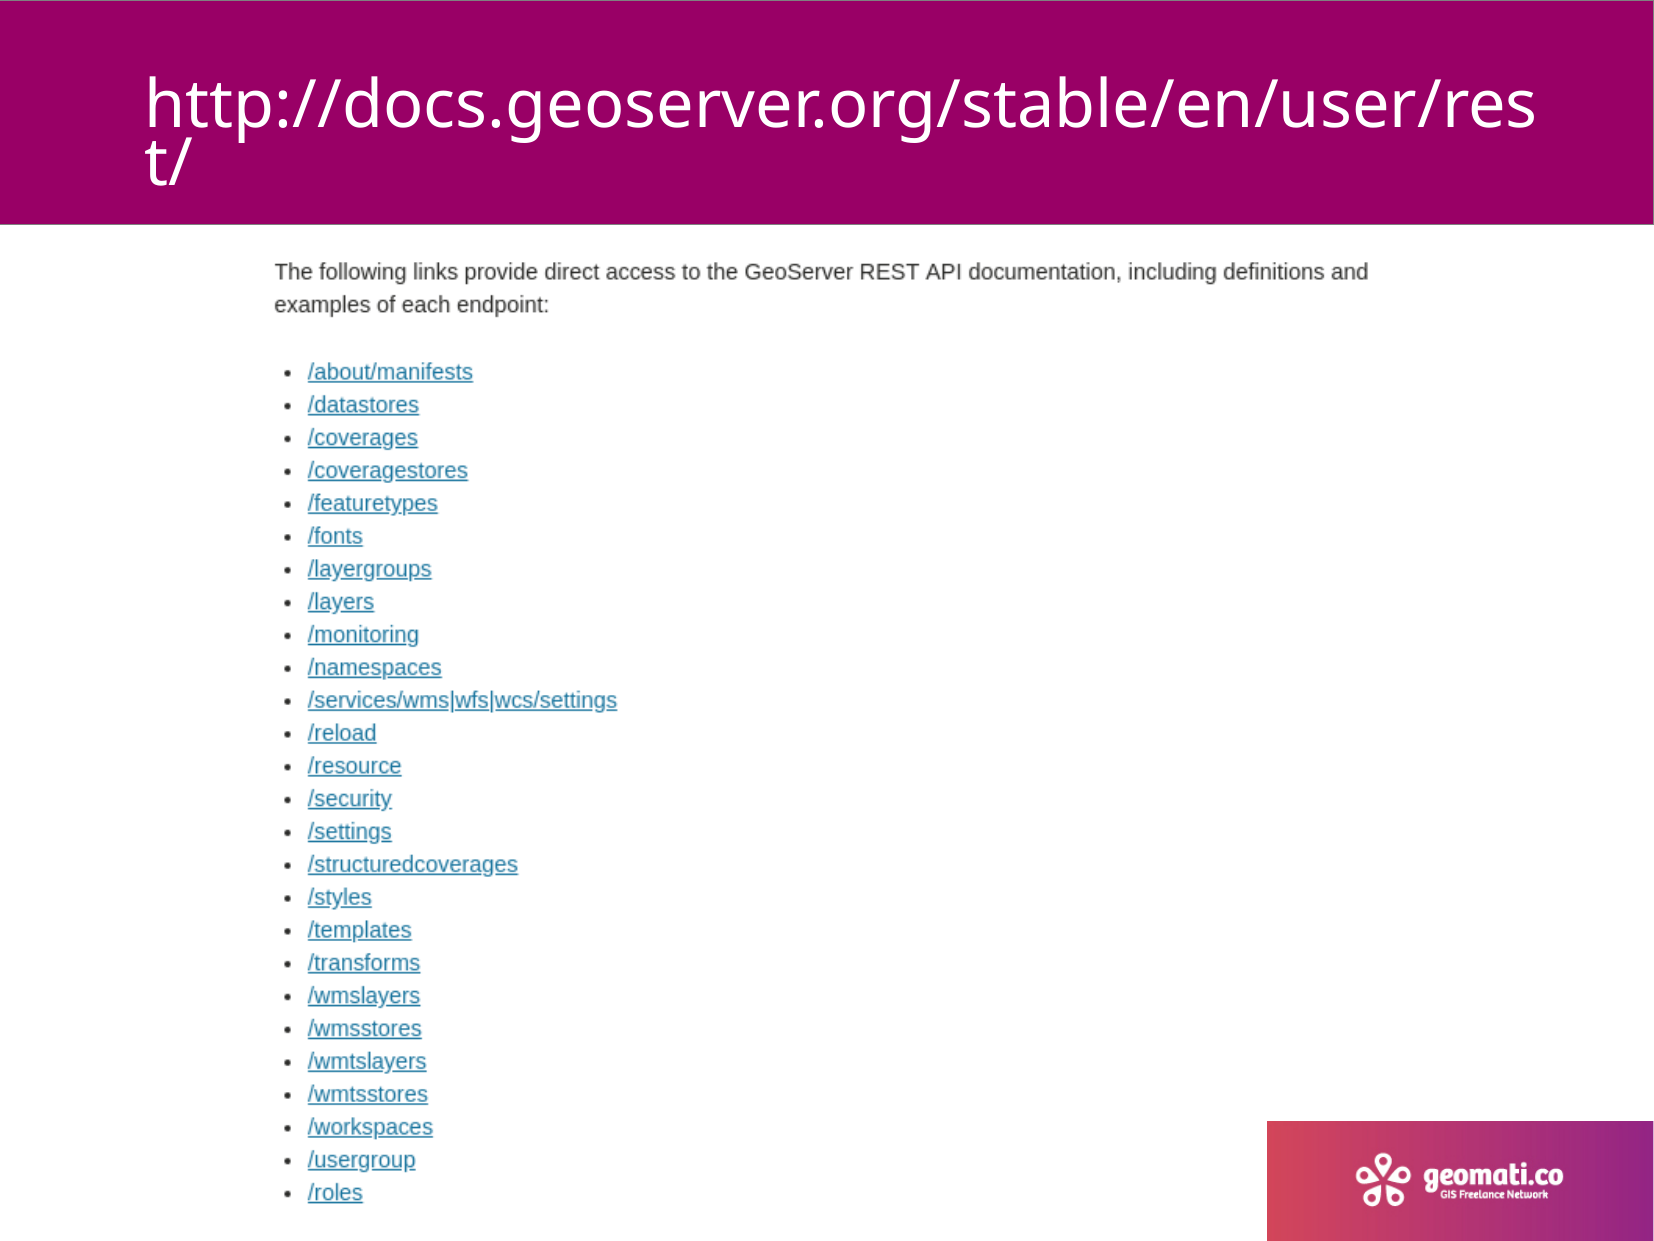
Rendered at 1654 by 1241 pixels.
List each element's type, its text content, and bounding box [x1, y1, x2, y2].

text_box [0, 0, 1654, 225]
picture [230, 236, 1654, 1241]
text_box http://docs.geoserver.org/stable/en/user/rest/ [129, 62, 1560, 154]
